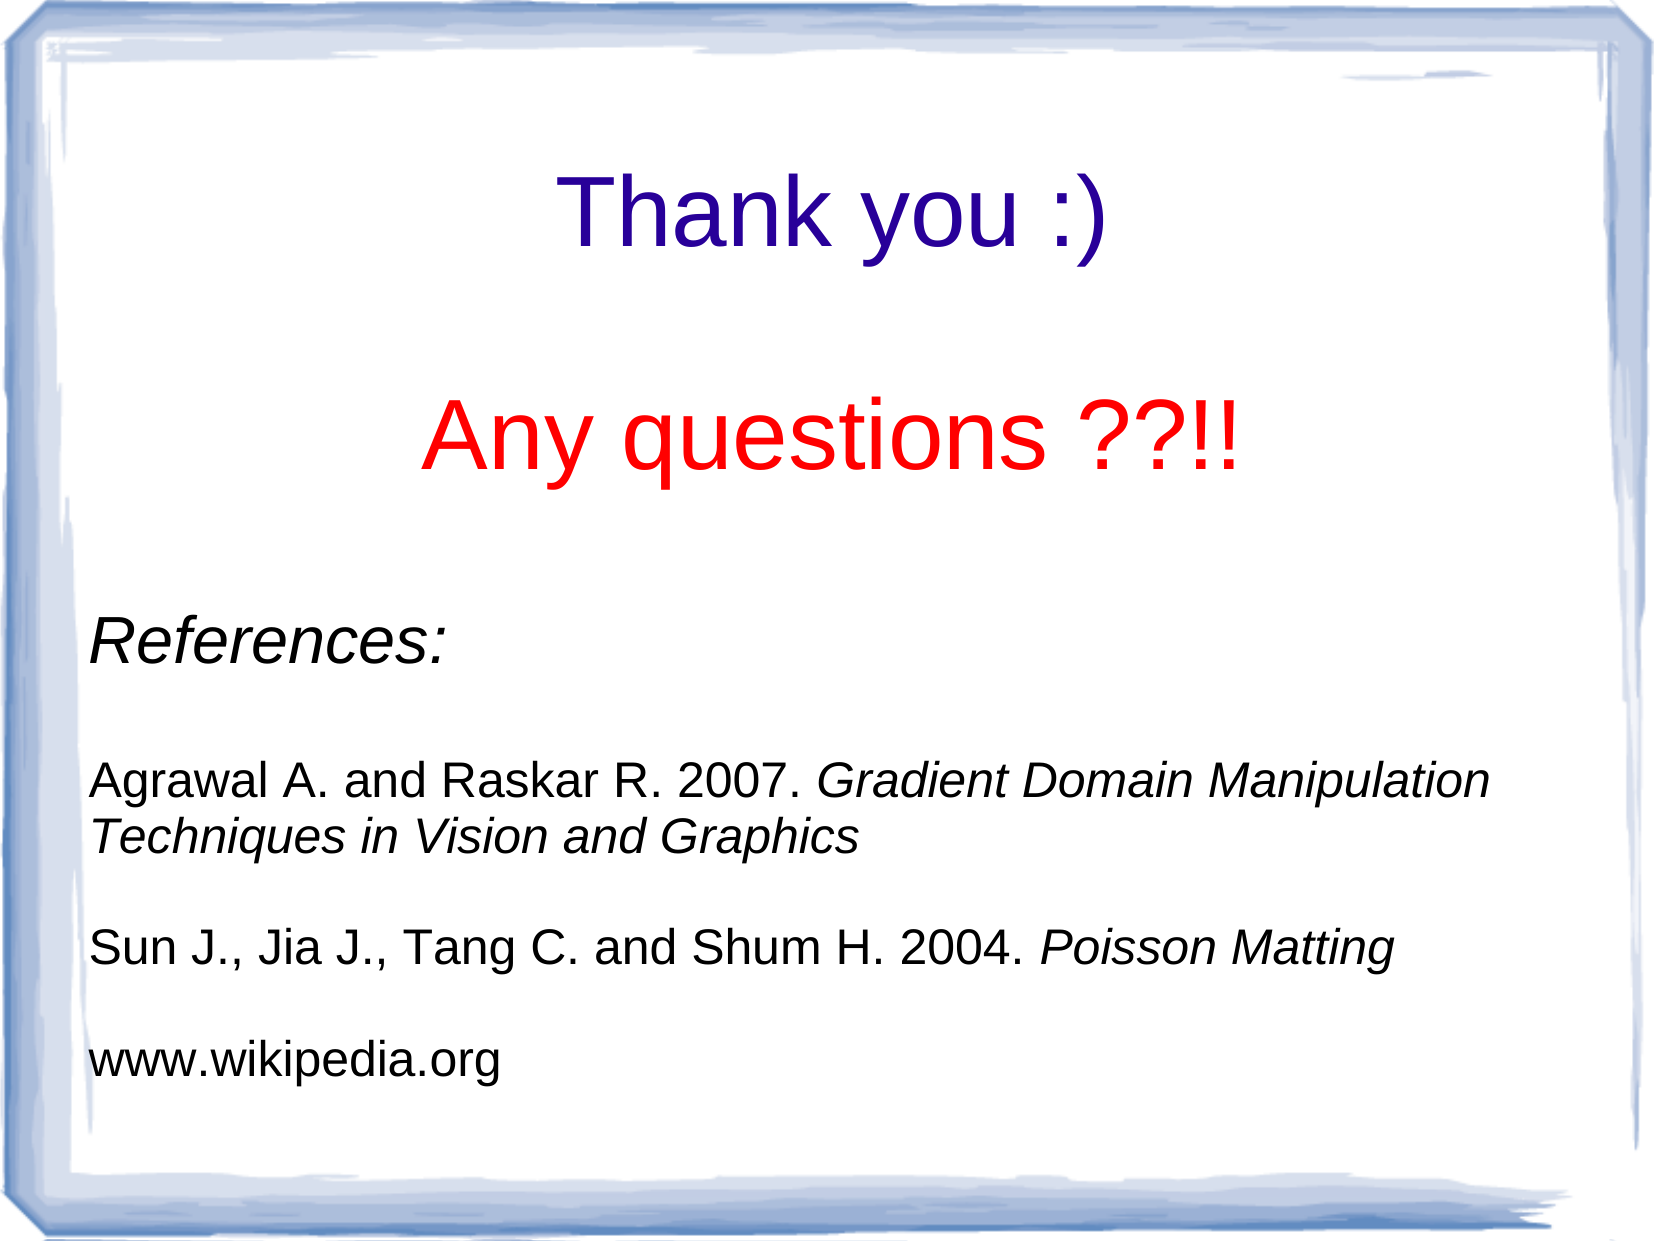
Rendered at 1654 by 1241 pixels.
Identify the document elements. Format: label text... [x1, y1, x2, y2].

picture [0, 0, 1654, 1241]
subtitle Thank you :) Any questions ??!! References: Agrawal A. and Raskar R. 2007. Gradient Domain Manipulation Techniques in Vision and Graphics Sun J., Jia J., Tang C. and Shum H. 2004. Poisson Matting www.wikipedia.org [88, 156, 1577, 1087]
